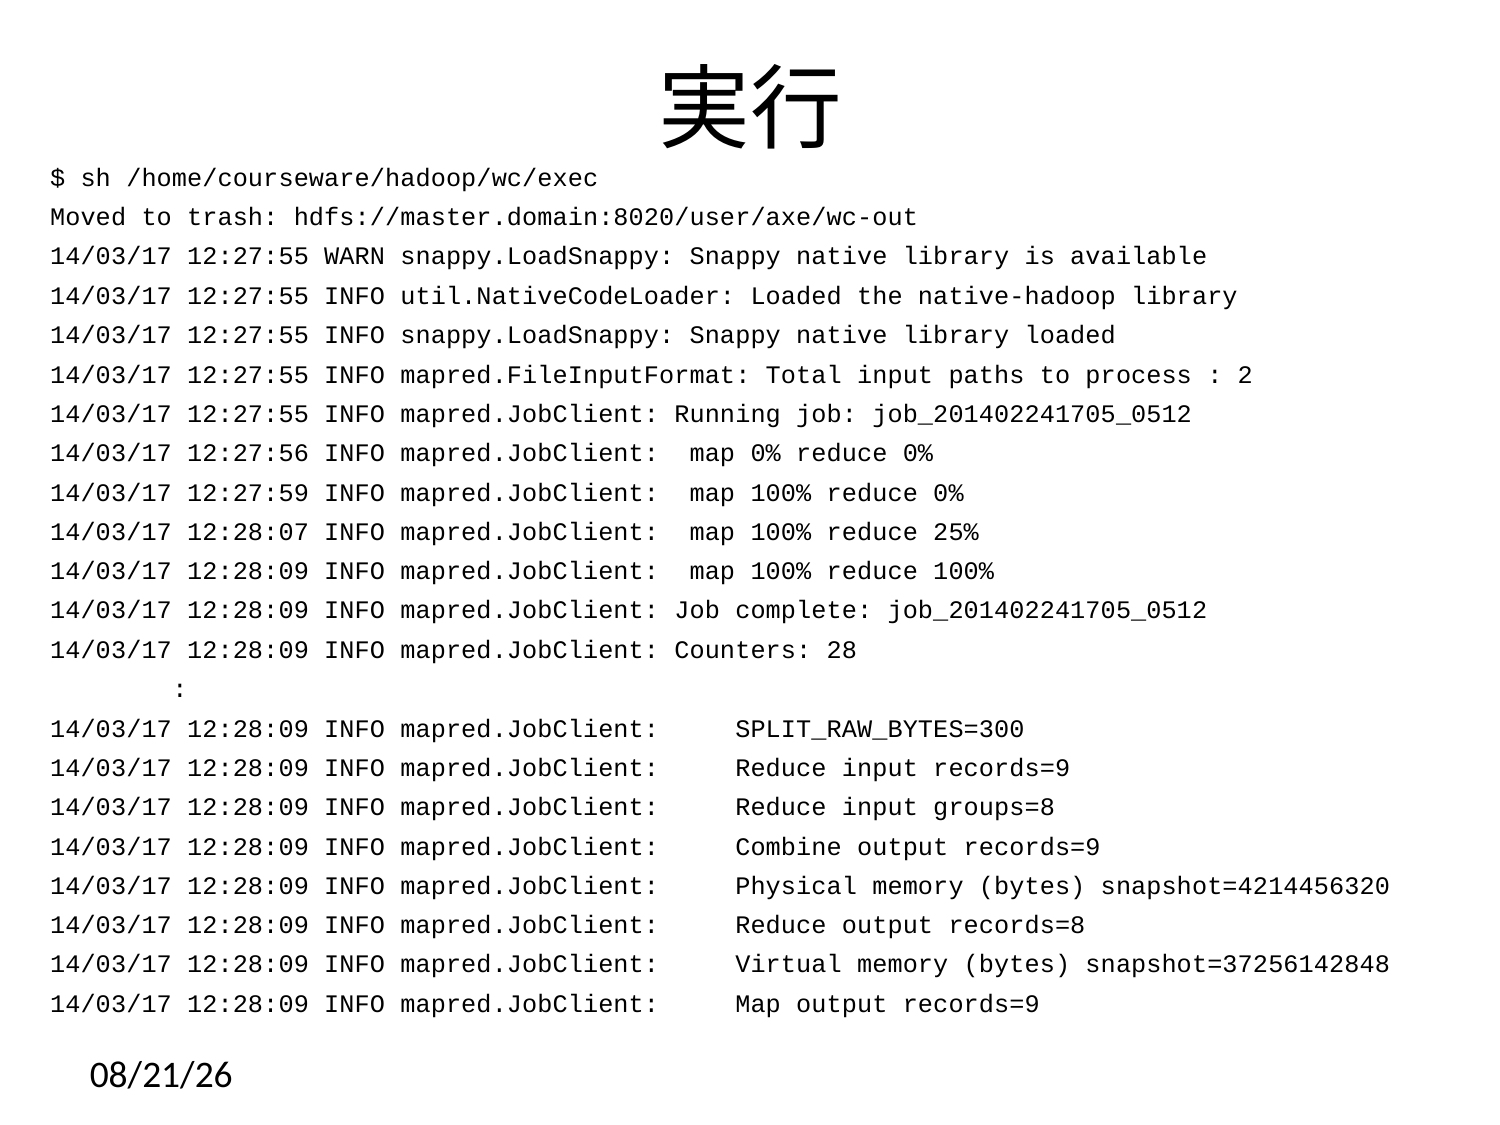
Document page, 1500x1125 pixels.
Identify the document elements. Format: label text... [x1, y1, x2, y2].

list $ sh /home/courseware/hadoop/wc/exec Moved to trash: hdfs://master.domain:8020/user/axe/wc-out 14/03/17 12:27:55 WARN snappy.LoadSnappy: Snappy native library is available 14/03/17 12:27:55 INFO util.NativeCodeLoader: Loaded the native-hadoop library 14/03/17 12:27:55 INFO snappy.LoadSnappy: Snappy native library loaded 14/03/17 12:27:55 INFO mapred.FileInputFormat: Total input paths to process : 2 14/03/17 12:27:55 INFO mapred.JobClient: Running job: job_201402241705_0512 14/03/17 12:27:56 INFO mapred.JobClient: map 0% reduce 0% 14/03/17 12:27:59 INFO mapred.JobClient: map 100% reduce 0% 14/03/17 12:28:07 INFO mapred.JobClient: map 100% reduce 25% 14/03/17 12:28:09 INFO mapred.JobClient: map 100% reduce 100% 14/03/17 12:28:09 INFO mapred.JobClient: Job complete: job_201402241705_0512 14/03/17 12:28:09 INFO mapred.JobClient: Counters: 28 : 14/03/17 12:28:09 INFO mapred.JobClient: SPLIT_RAW_BYTES=300 14/03/17 12:28:09 INFO mapred.JobClient: Reduce input records=9 14/03/17 12:28:09 INFO mapred.JobClient: Reduce input groups=8 14/03/17 12:28:09 INFO mapred.JobClient: Combine output records=9 14/03/17 12:28:09 INFO mapred.JobClient: Physical memory (bytes) snapshot=4214456320 14/03/17 12:28:09 INFO mapred.JobClient: Reduce output records=8 14/03/17 12:28:09 INFO mapred.JobClient: Virtual memory (bytes) snapshot=37256142848 14/03/17 12:28:09 INFO mapred.JobClient: Map output records=9 [35, 153, 1477, 1028]
title 実行 [75, 21, 1426, 153]
